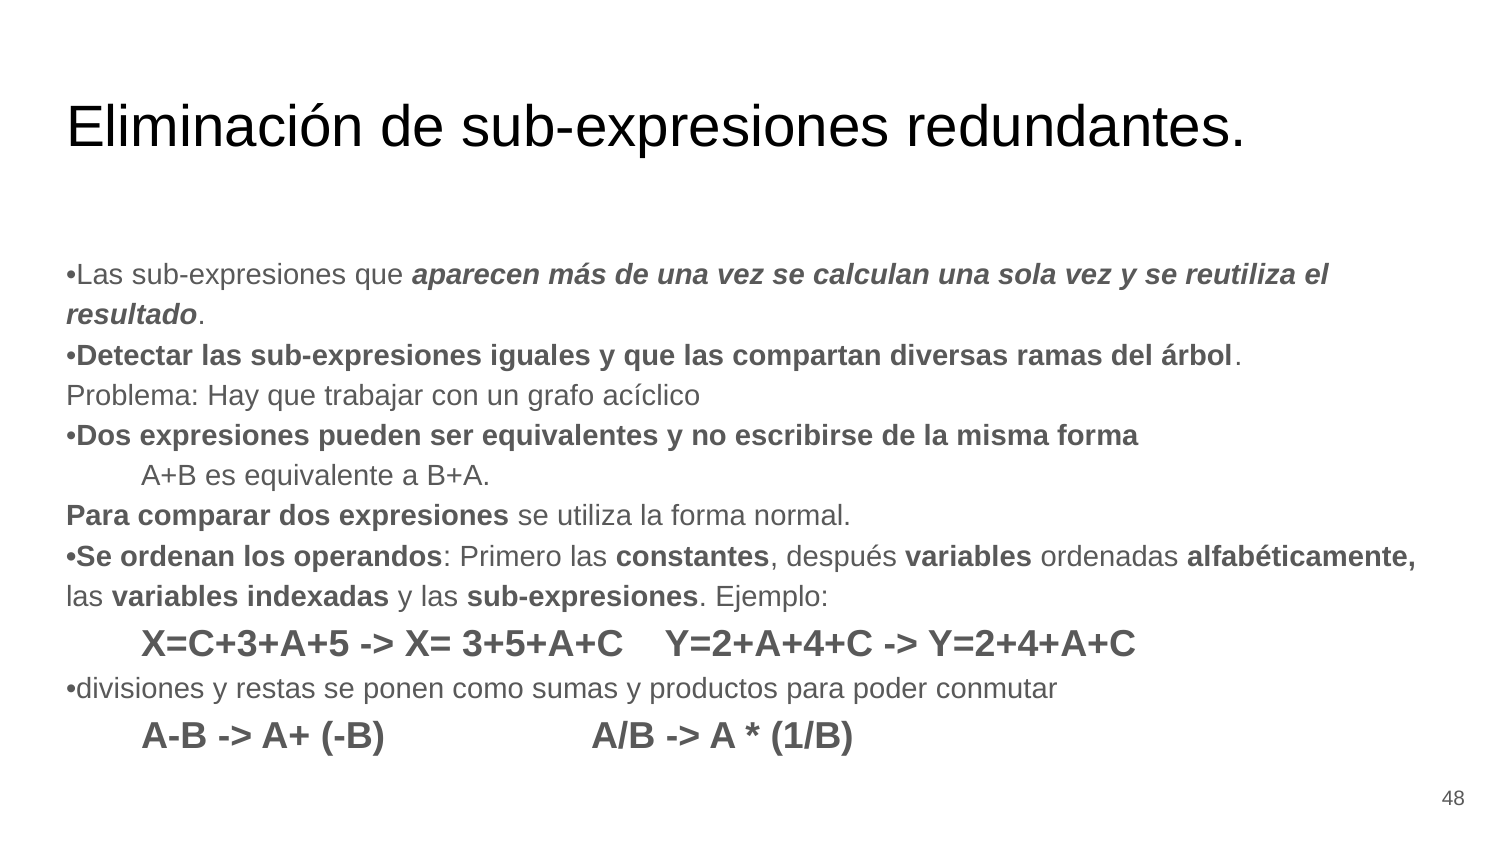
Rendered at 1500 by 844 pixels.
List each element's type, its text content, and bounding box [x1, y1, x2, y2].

slide_number <number> [1389, 764, 1480, 830]
list •Las sub-expresiones que aparecen más de una vez se calculan una sola vez y se reutiliza el resultado. •Detectar las sub-expresiones iguales y que las compartan diversas ramas del árbol. Problema: Hay que trabajar con un grafo acíclico •Dos expresiones pueden ser equivalentes y no escribirse de la misma forma A+B es equivalente a B+A. Para comparar dos expresiones se utiliza la forma normal. •Se ordenan los operandos: Primero las constantes, después variables ordenadas alfabéticamente, las variables indexadas y las sub-expresiones. Ejemplo: X=C+3+A+5 -> X= 3+5+A+C Y=2+A+4+C -> Y=2+4+A+C •divisiones y restas se ponen como sumas y productos para poder conmutar A-B -> A+ (-B) A/B -> A * (1/B) [51, 235, 1449, 796]
title Eliminación de sub-expresiones redundantes. [51, 72, 1449, 167]
